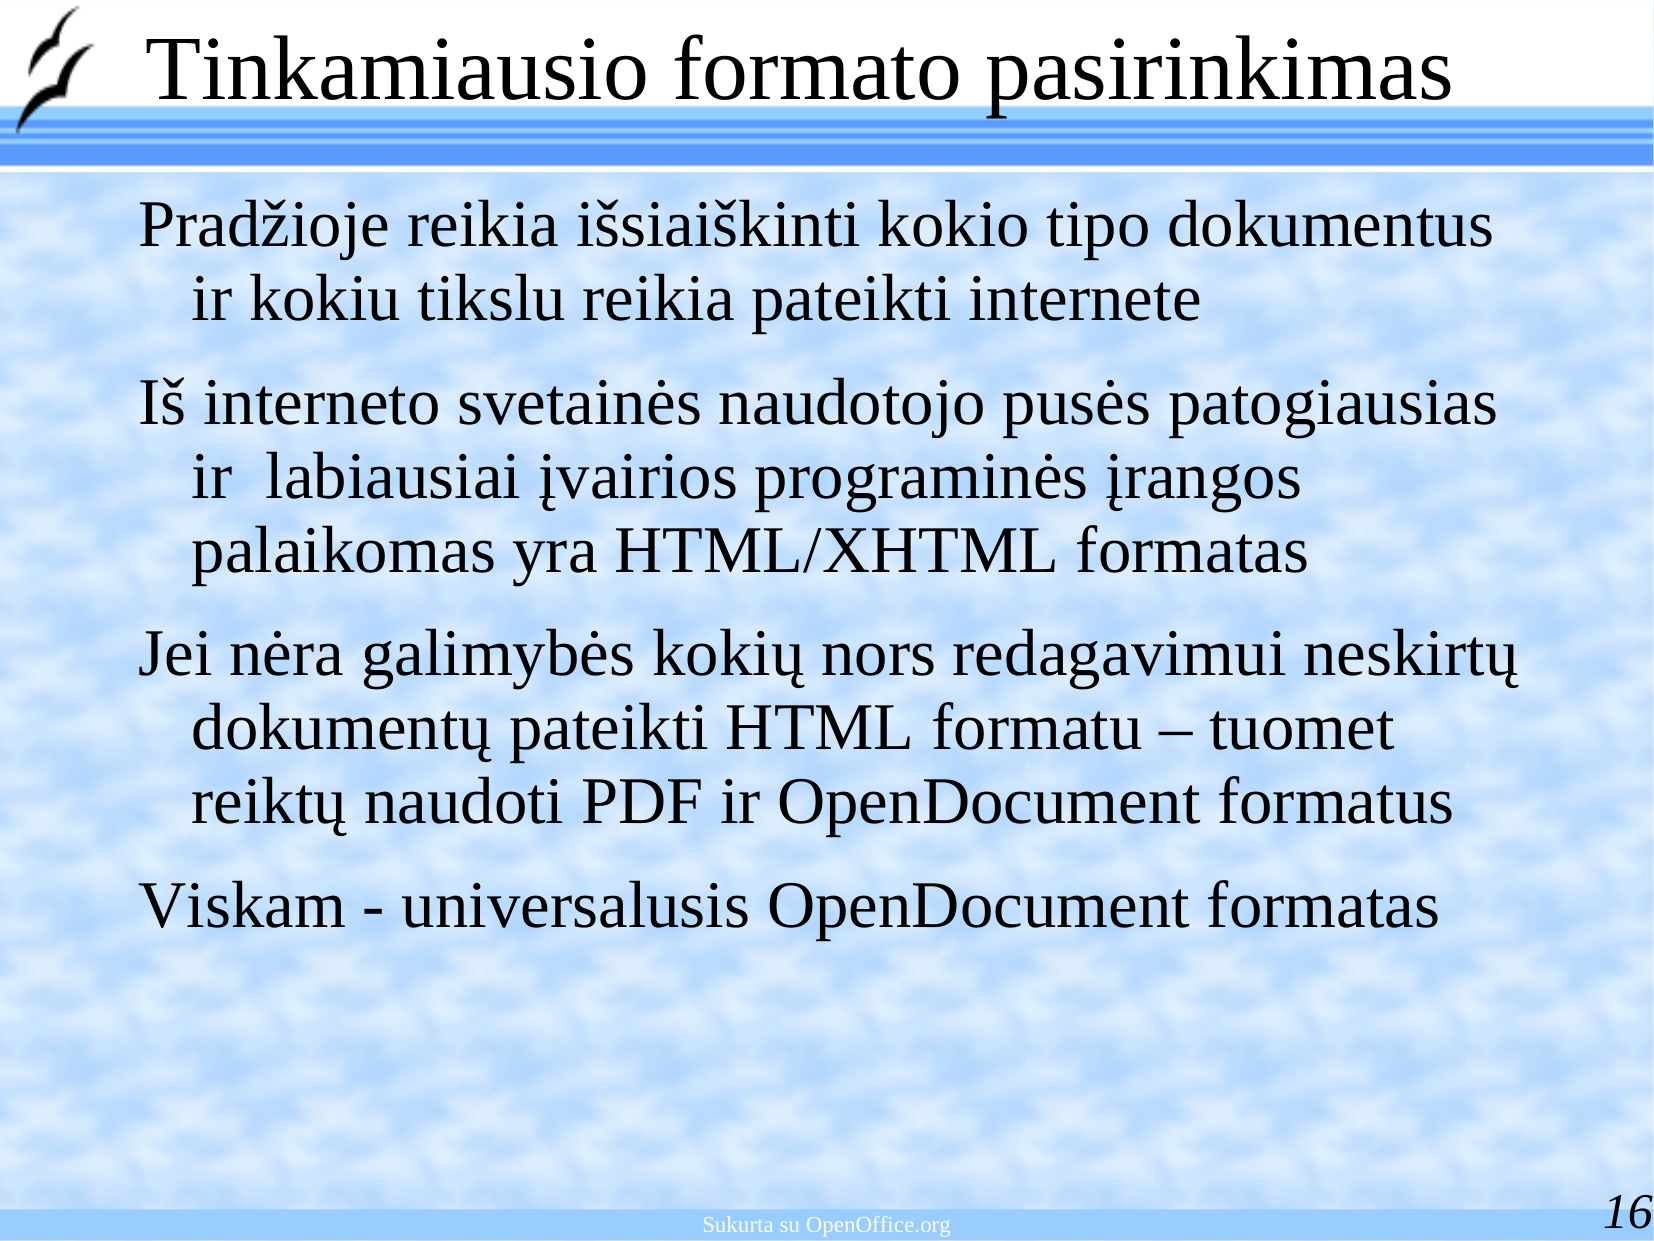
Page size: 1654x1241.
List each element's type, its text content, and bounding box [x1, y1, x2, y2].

title Tinkamiausio formato pasirinkimas [94, 0, 1507, 137]
list Pradžioje reikia išsiaiškinti kokio tipo dokumentus ir kokiu tikslu reikia pateikti internete Iš interneto svetainės naudotojo pusės patogiausias ir labiausiai įvairios programinės įrangos palaikomas yra HTML/XHTML formatas Jei nėra galimybės kokių nors redagavimui neskirtų dokumentų pateikti HTML formatu – tuomet reiktų naudoti PDF ir OpenDocument formatus Viskam - universalusis OpenDocument formatas [120, 187, 1533, 1195]
picture [0, 0, 1654, 1209]
